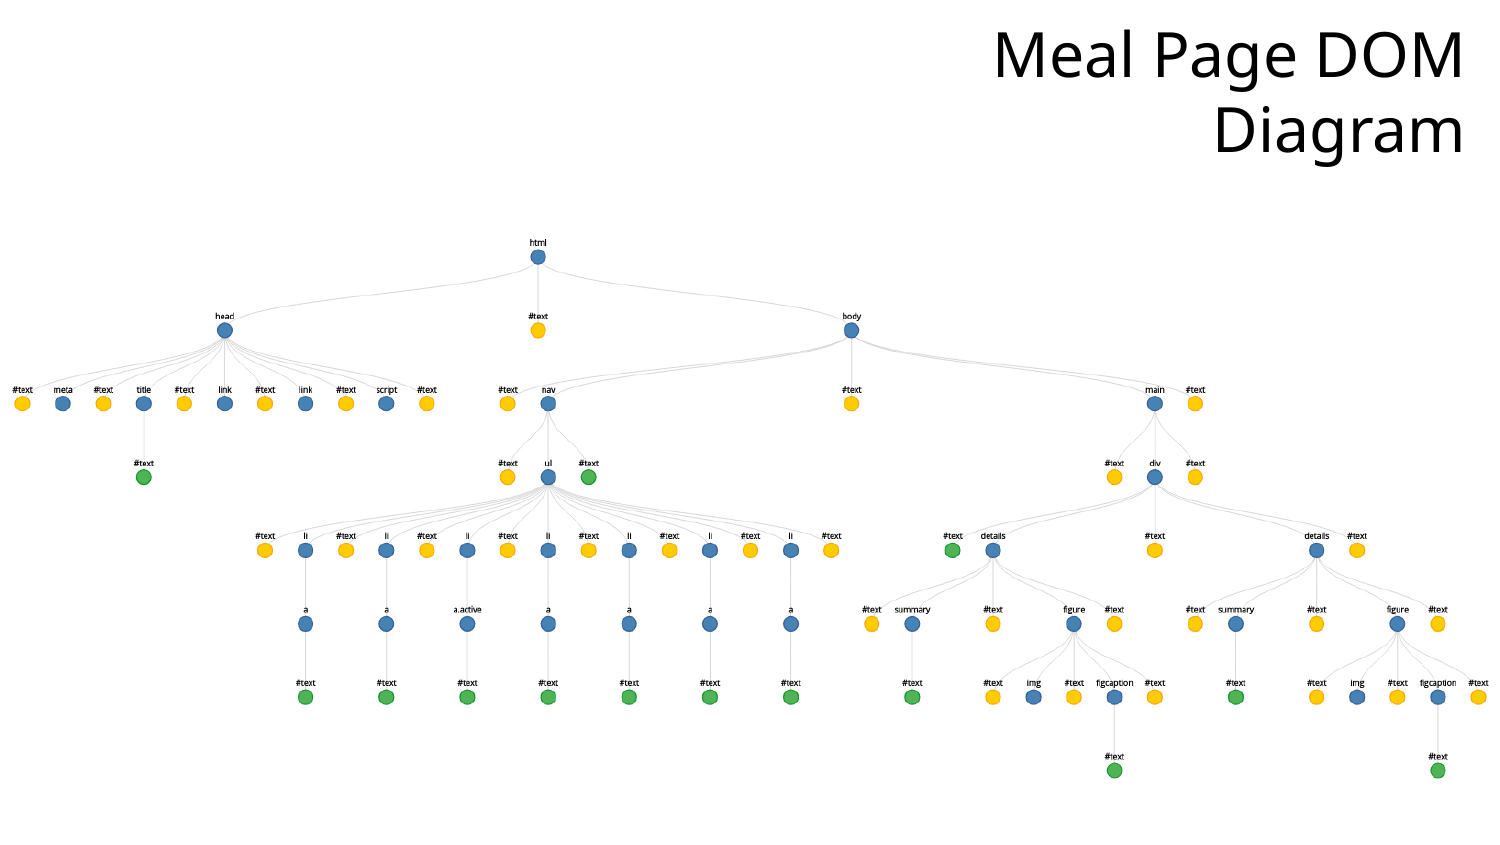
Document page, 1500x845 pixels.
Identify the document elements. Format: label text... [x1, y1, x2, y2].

text_box Meal Page DOM Diagram [870, 0, 1482, 239]
picture [0, 239, 1500, 782]
